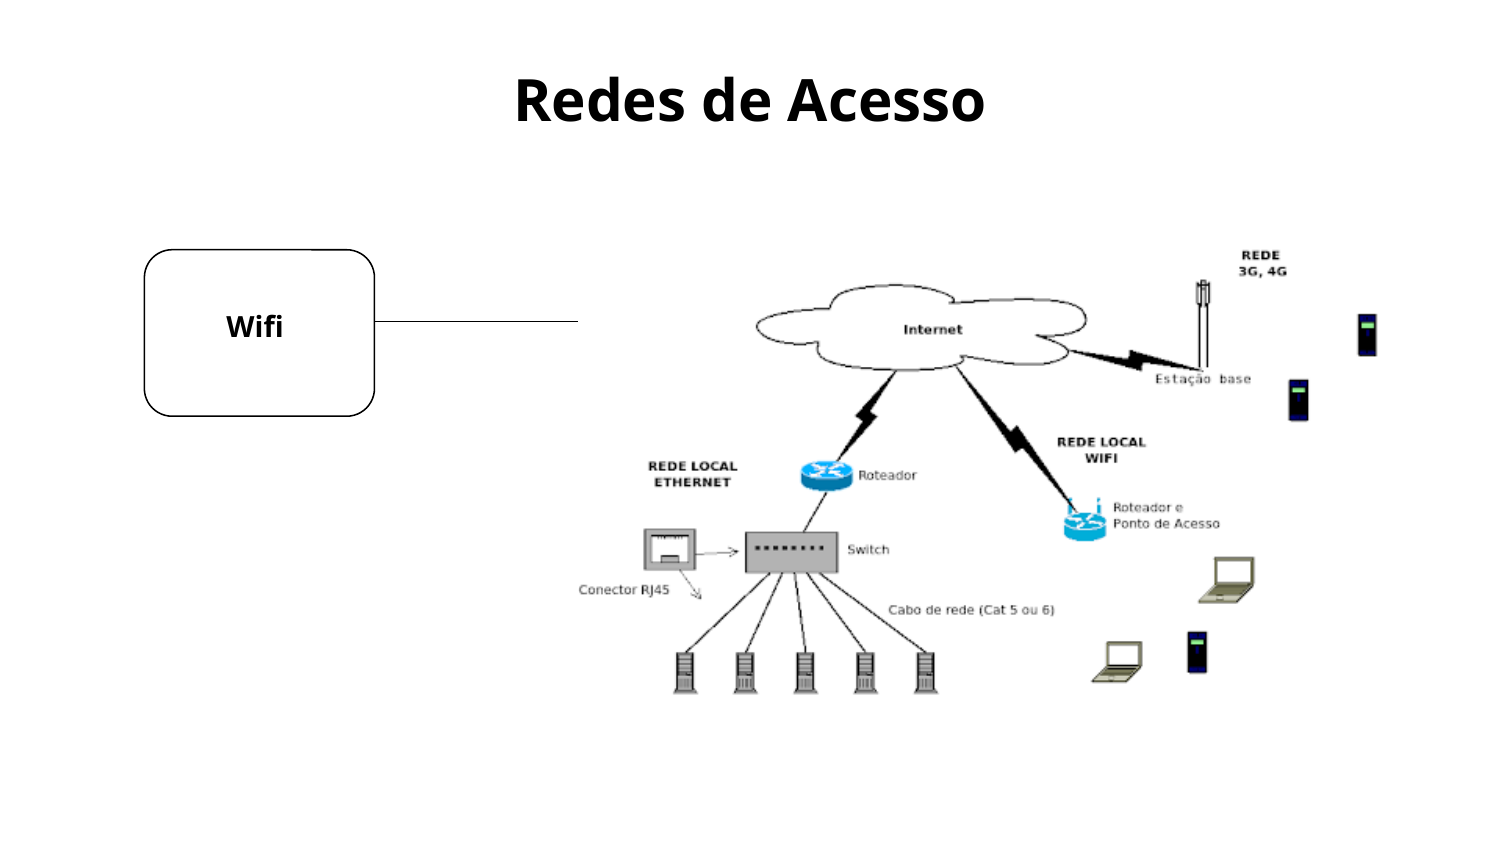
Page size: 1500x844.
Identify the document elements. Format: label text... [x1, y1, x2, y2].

picture [578, 247, 1379, 713]
title Redes de Acesso [75, 48, 1426, 142]
text_box Wifi [157, 311, 353, 342]
